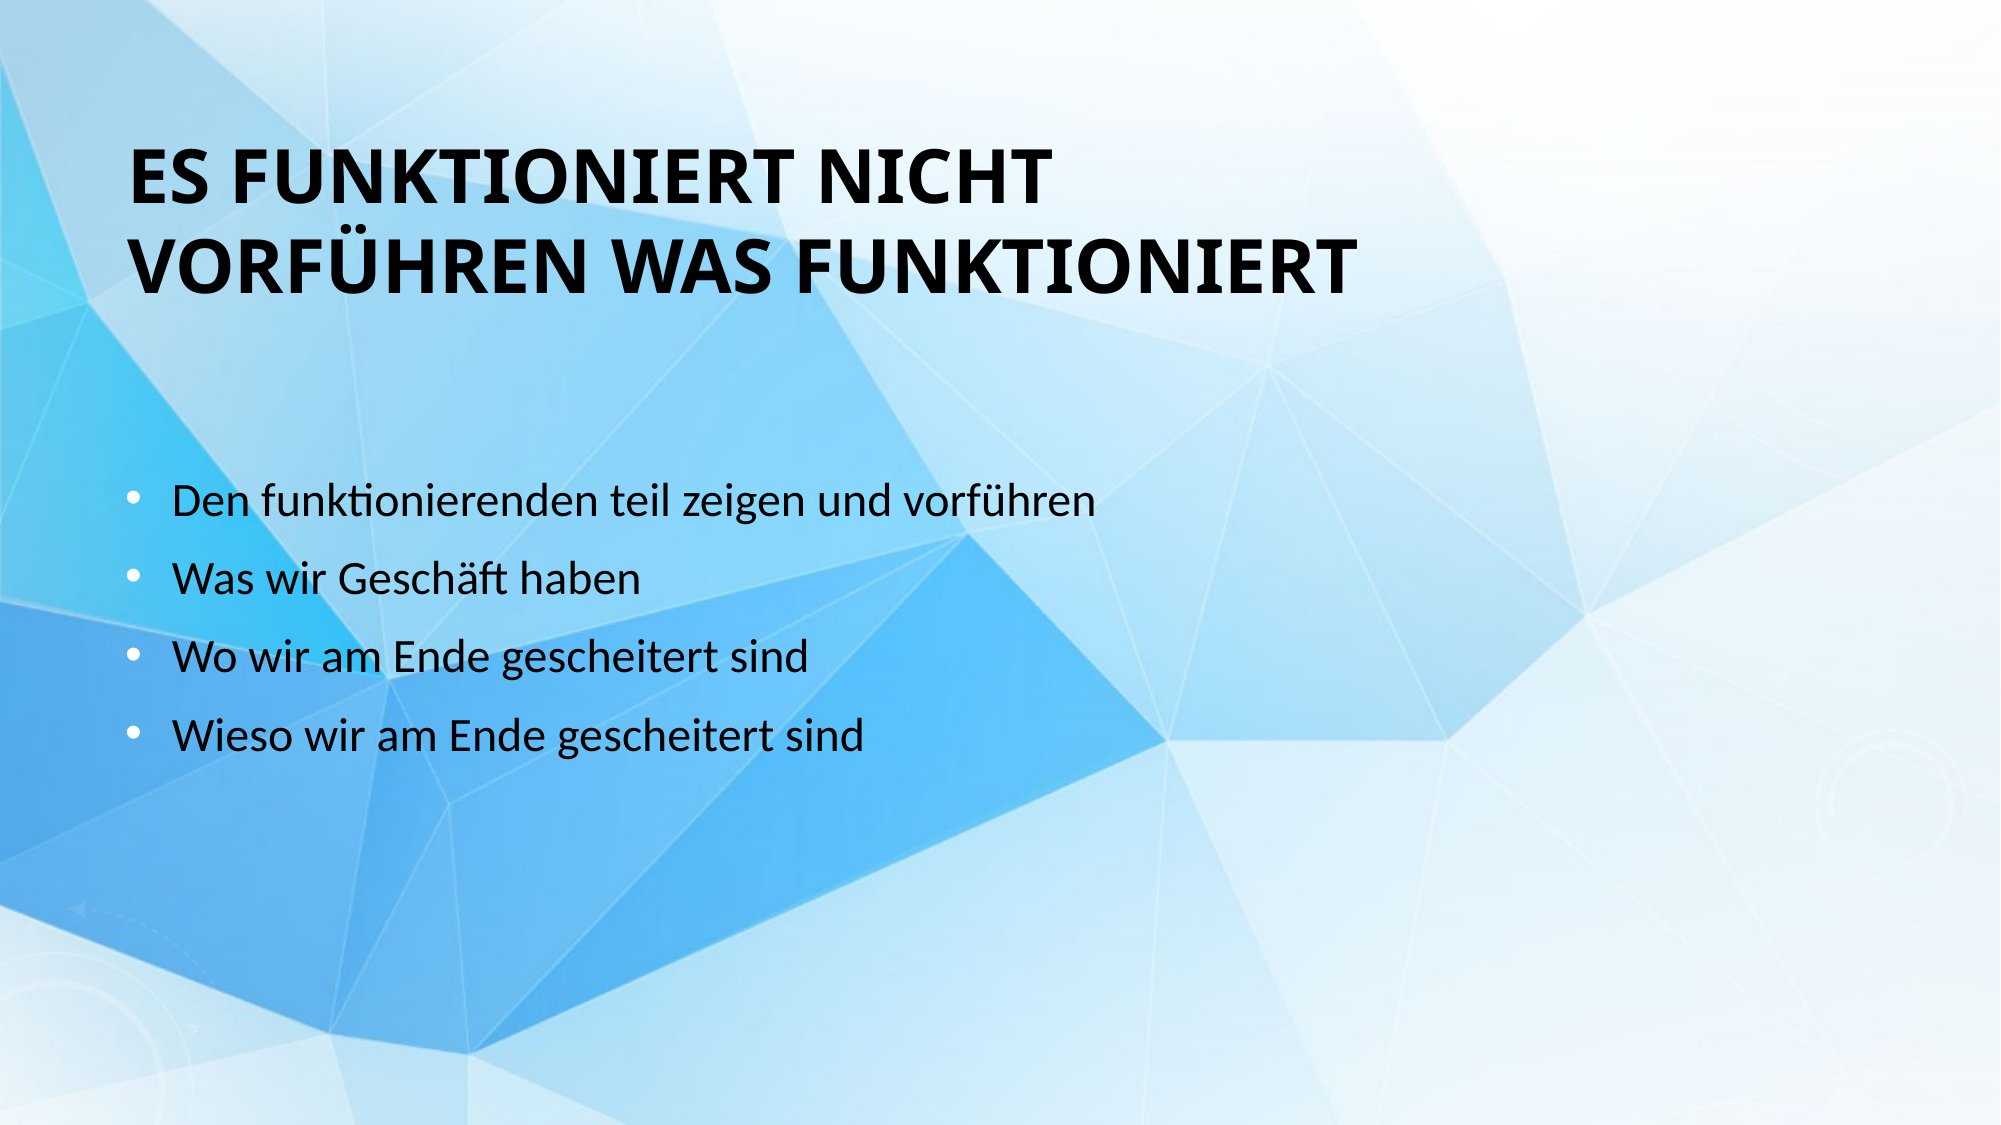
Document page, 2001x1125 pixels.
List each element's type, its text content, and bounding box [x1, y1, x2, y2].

picture [0, 0, 2001, 1125]
list Den funktionierenden teil zeigen und vorführen Was wir Geschäft haben Wo wir am Ende gescheitert sind Wieso wir am Ende gescheitert sind [109, 460, 1772, 871]
title Es funktioniert nicht vorführen was funktioniert [112, 99, 1775, 339]
